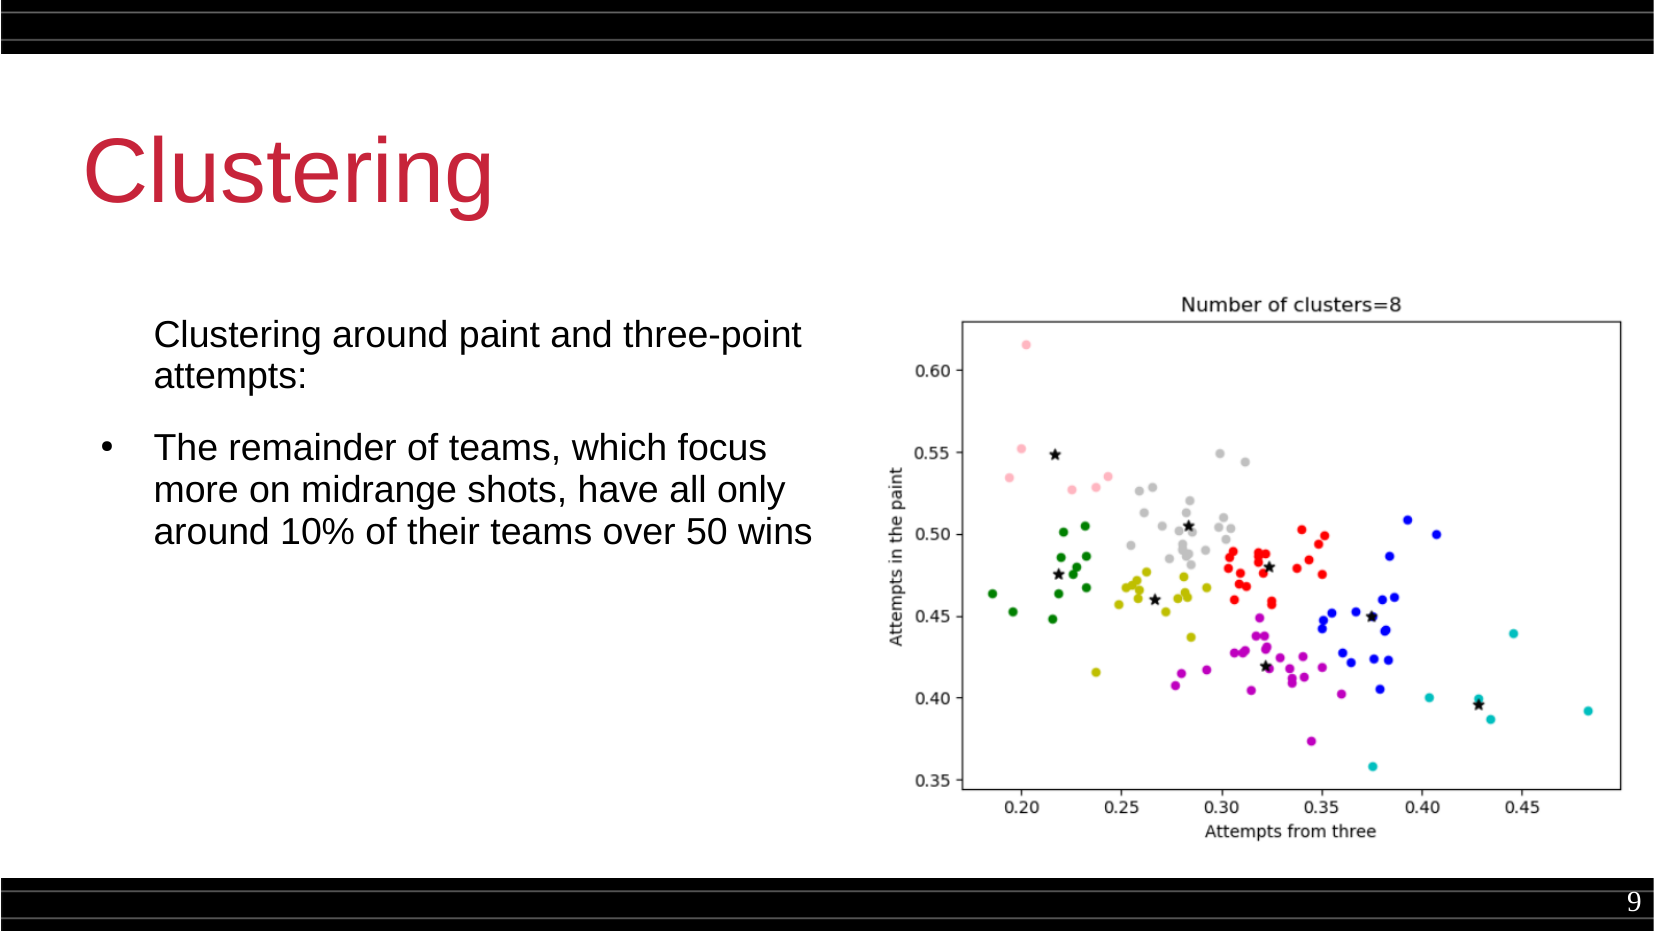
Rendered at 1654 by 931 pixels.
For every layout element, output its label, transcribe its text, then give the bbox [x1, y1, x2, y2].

title Clustering [82, 92, 1571, 249]
picture [874, 280, 1641, 857]
list Clustering around paint and three-point attempts: The remainder of teams, which focus more on midrange shots, have all only around 10% of their teams over 50 wins [82, 312, 851, 799]
picture [1, 0, 1654, 54]
picture [1, 878, 1654, 931]
